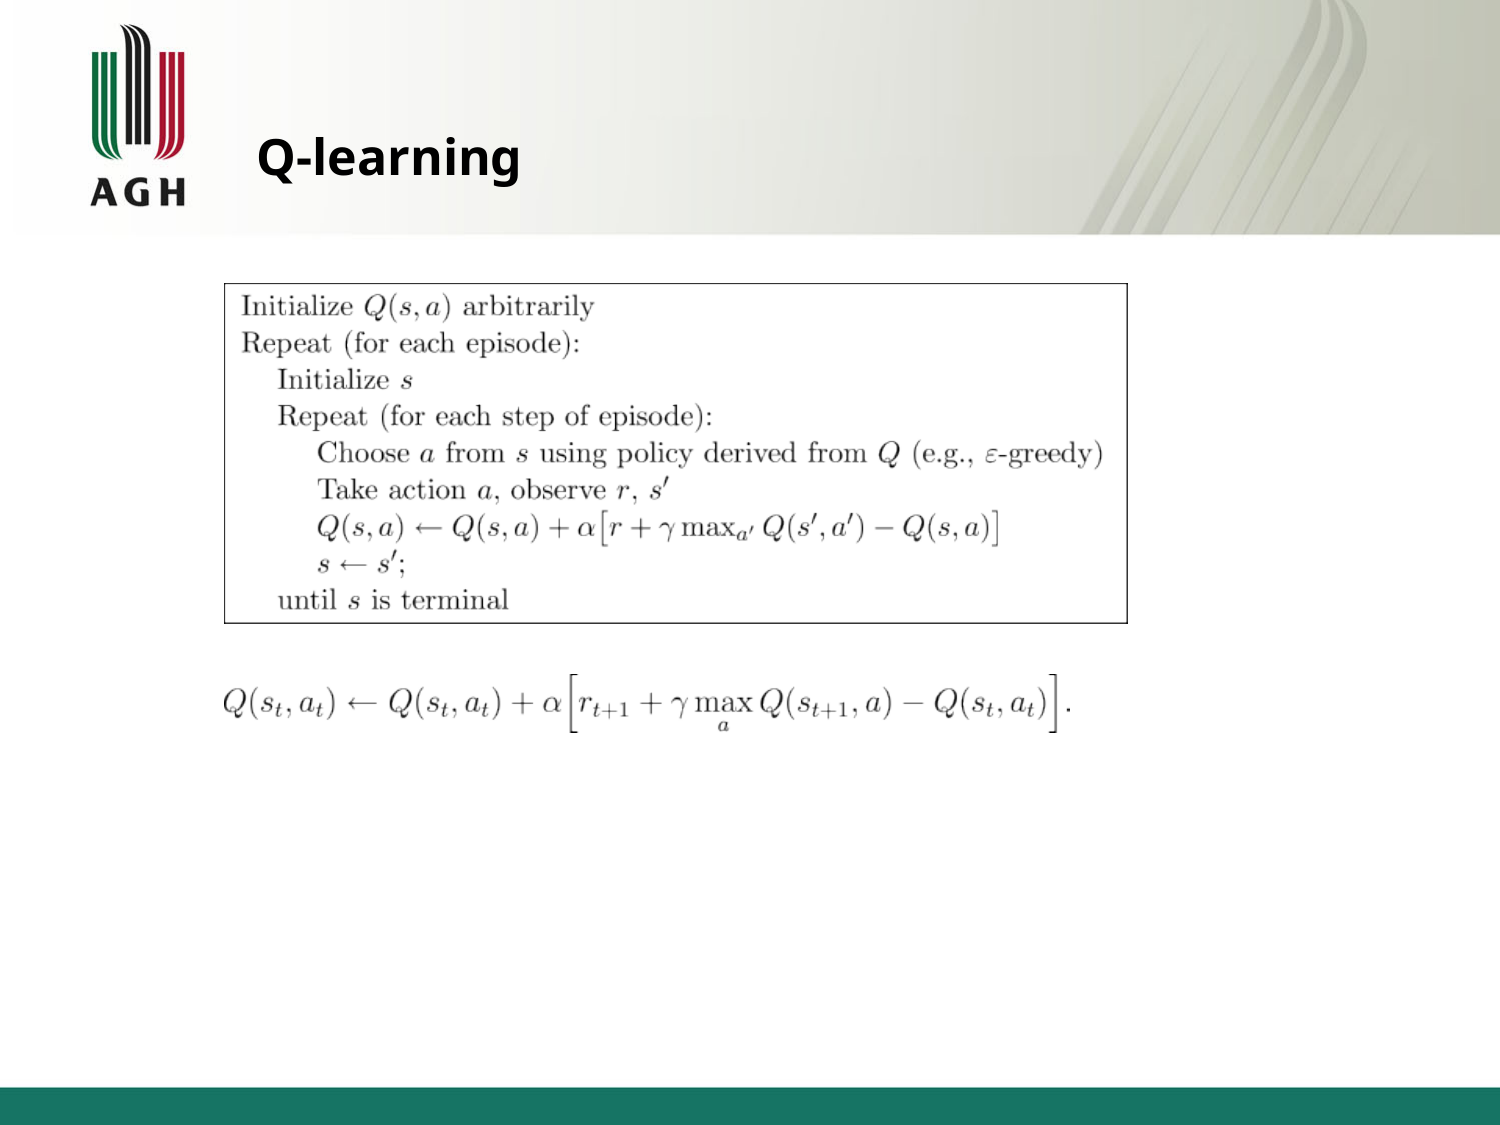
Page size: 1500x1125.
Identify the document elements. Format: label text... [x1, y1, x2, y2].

title Q-learning [242, 78, 1425, 233]
picture [0, 0, 1500, 1125]
